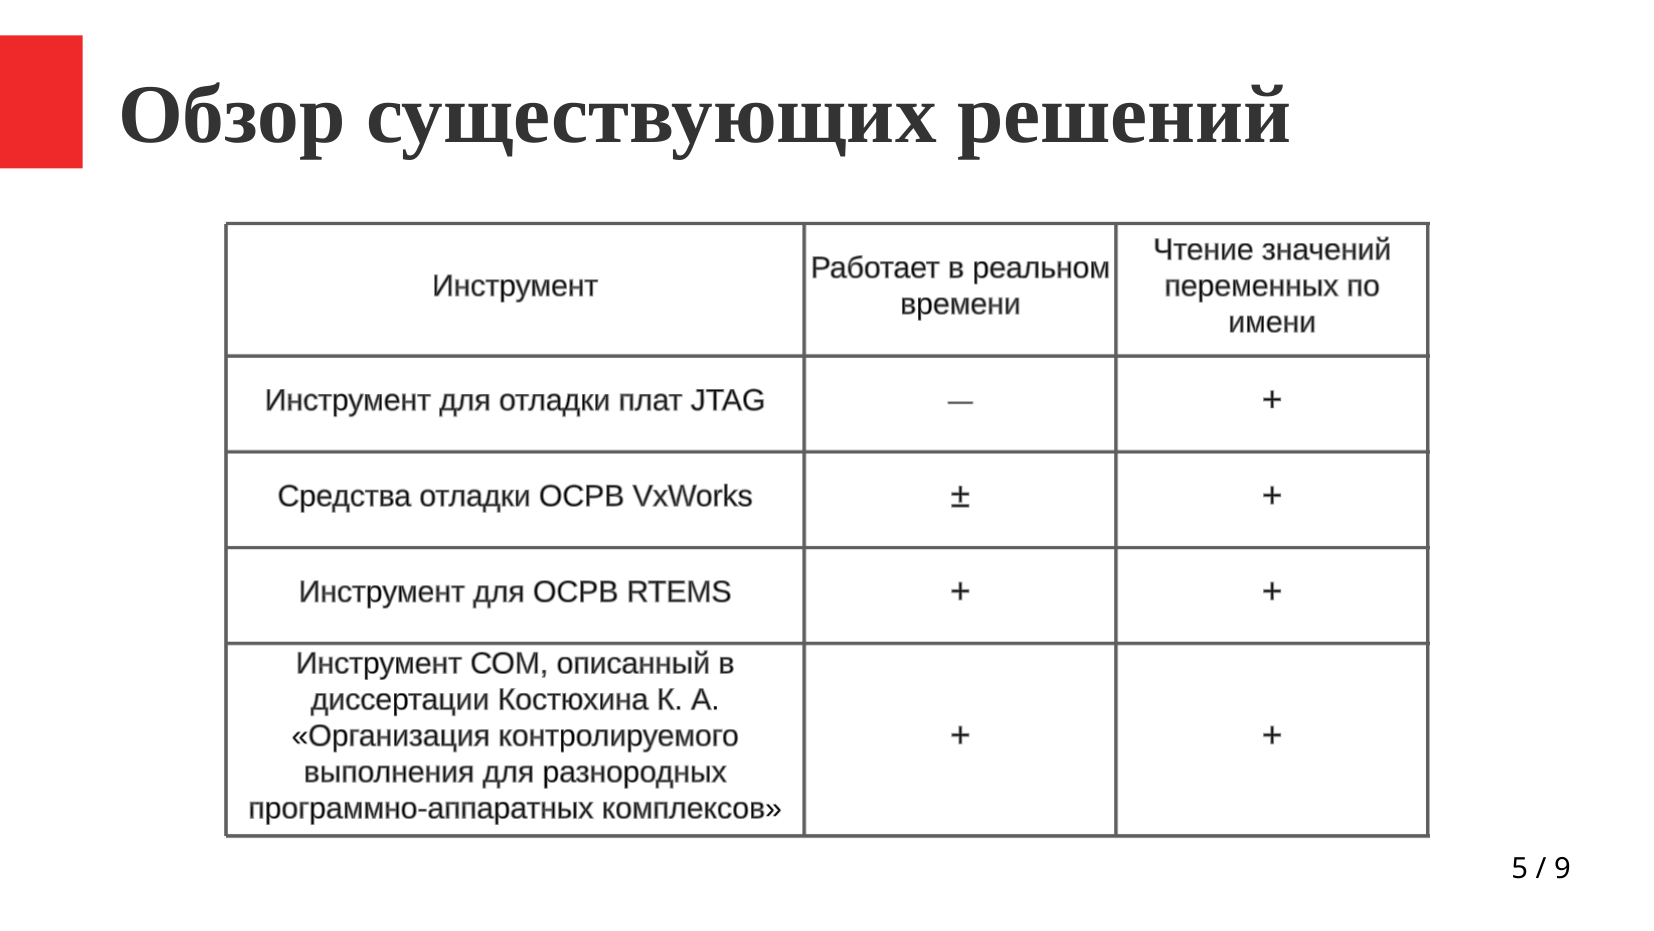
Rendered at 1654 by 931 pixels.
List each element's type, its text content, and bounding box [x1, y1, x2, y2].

title Обзор существующих решений [118, 37, 1571, 193]
picture [224, 221, 1430, 839]
